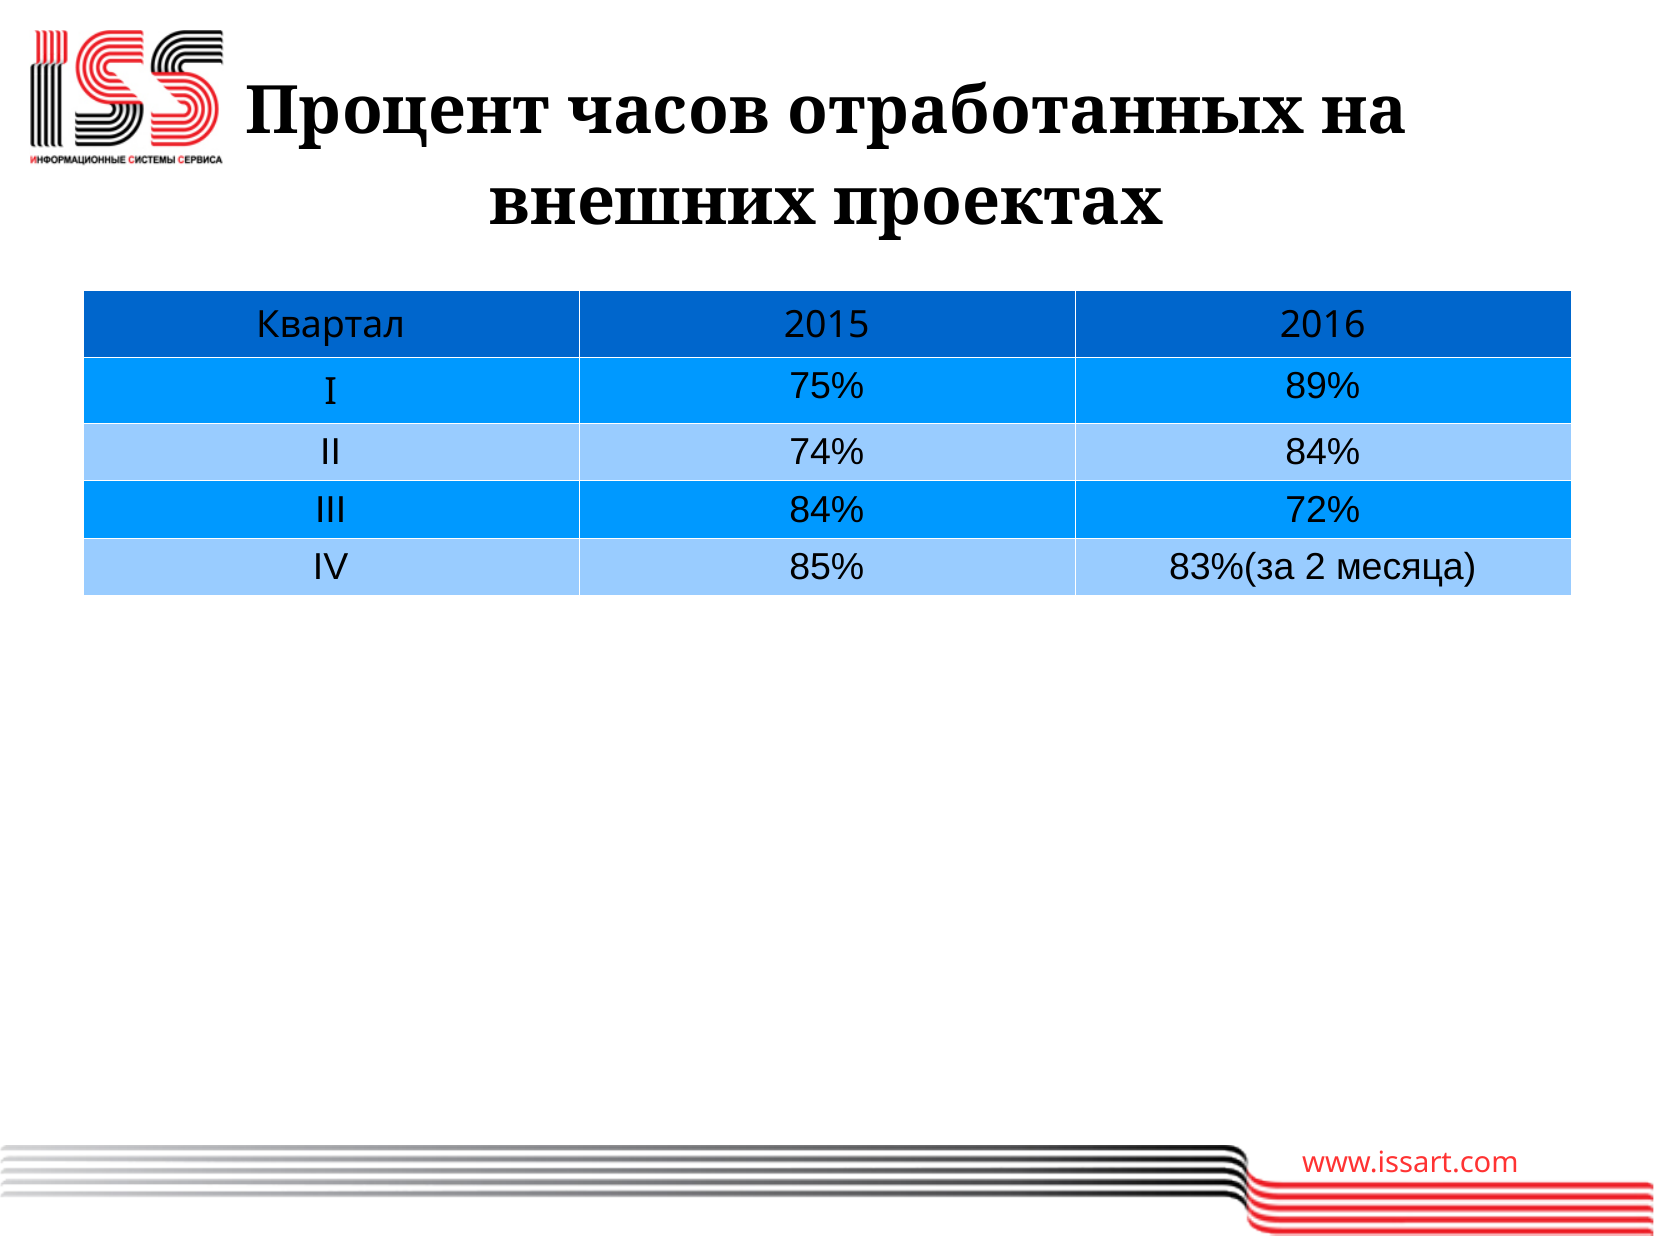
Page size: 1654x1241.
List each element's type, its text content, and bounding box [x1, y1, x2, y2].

table_cell III [84, 481, 579, 538]
table_cell 84% [1076, 424, 1571, 480]
table_header Квартал [84, 291, 579, 357]
table_cell IV [84, 539, 579, 595]
table_cell 83%(за 2 месяца) [1076, 539, 1571, 595]
table_cell II [84, 424, 579, 480]
table_header 2015 [580, 291, 1075, 357]
table_cell 85% [580, 539, 1075, 595]
table_cell 84% [580, 481, 1075, 538]
table_header 2016 [1076, 291, 1571, 357]
picture [0, 1145, 1654, 1236]
text_box www.issart.com [1287, 1133, 1619, 1184]
table_cell 89% [1076, 358, 1571, 423]
picture [29, 30, 225, 166]
table_cell 74% [580, 424, 1075, 480]
table_cell I [84, 358, 579, 423]
table_cell 72% [1076, 481, 1571, 538]
table_cell 75% [580, 358, 1075, 423]
title Процент часов отработанных на внешних проектах [82, 49, 1571, 257]
